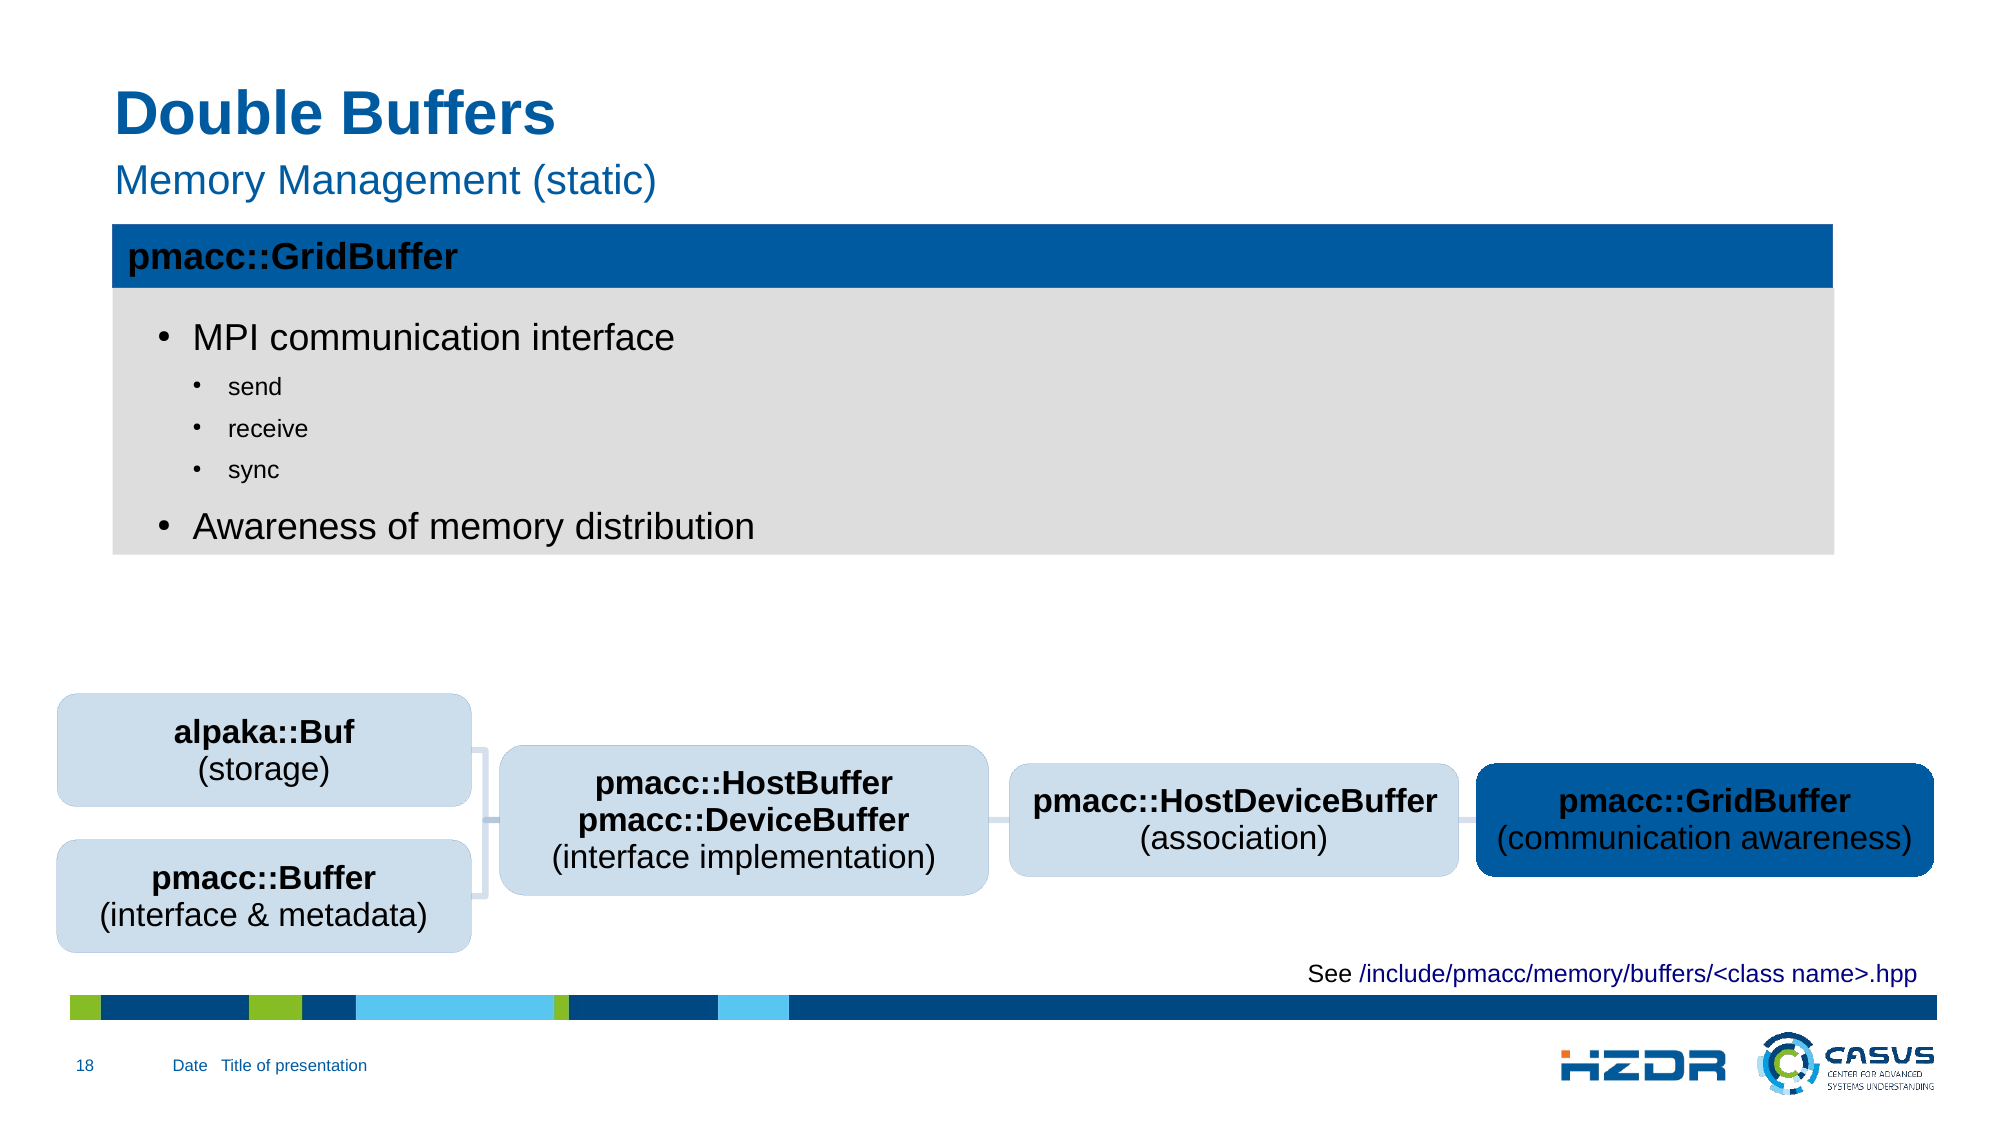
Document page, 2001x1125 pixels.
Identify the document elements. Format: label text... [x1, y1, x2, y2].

text_box MPI communication interface send receive sync Awareness of memory distribution [112, 287, 1835, 537]
text_box pmacc::Buffer (interface & metadata) [56, 840, 472, 953]
picture [104, 995, 569, 1020]
picture [572, 995, 1937, 1020]
picture [1560, 1049, 1726, 1081]
text_box alpaka::Buf (storage) [57, 693, 472, 807]
picture [70, 995, 101, 1020]
text_box pmacc::GridBuffer [112, 224, 1833, 288]
slide_number Date [107, 1034, 208, 1095]
text_box pmacc::HostBuffer pmacc::DeviceBuffer (interface implementation) [499, 745, 989, 896]
text_box See /include/pmacc/memory/buffers/<class name>.hpp [890, 952, 1934, 1005]
text_box pmacc::GridBuffer (communication awareness) [1476, 763, 1934, 877]
text_box Memory Management (static) [114, 152, 1267, 208]
picture [1757, 1032, 1934, 1095]
text_box pmacc::HostDeviceBuffer (association) [1009, 763, 1459, 877]
title Double Buffers [114, 80, 1934, 148]
